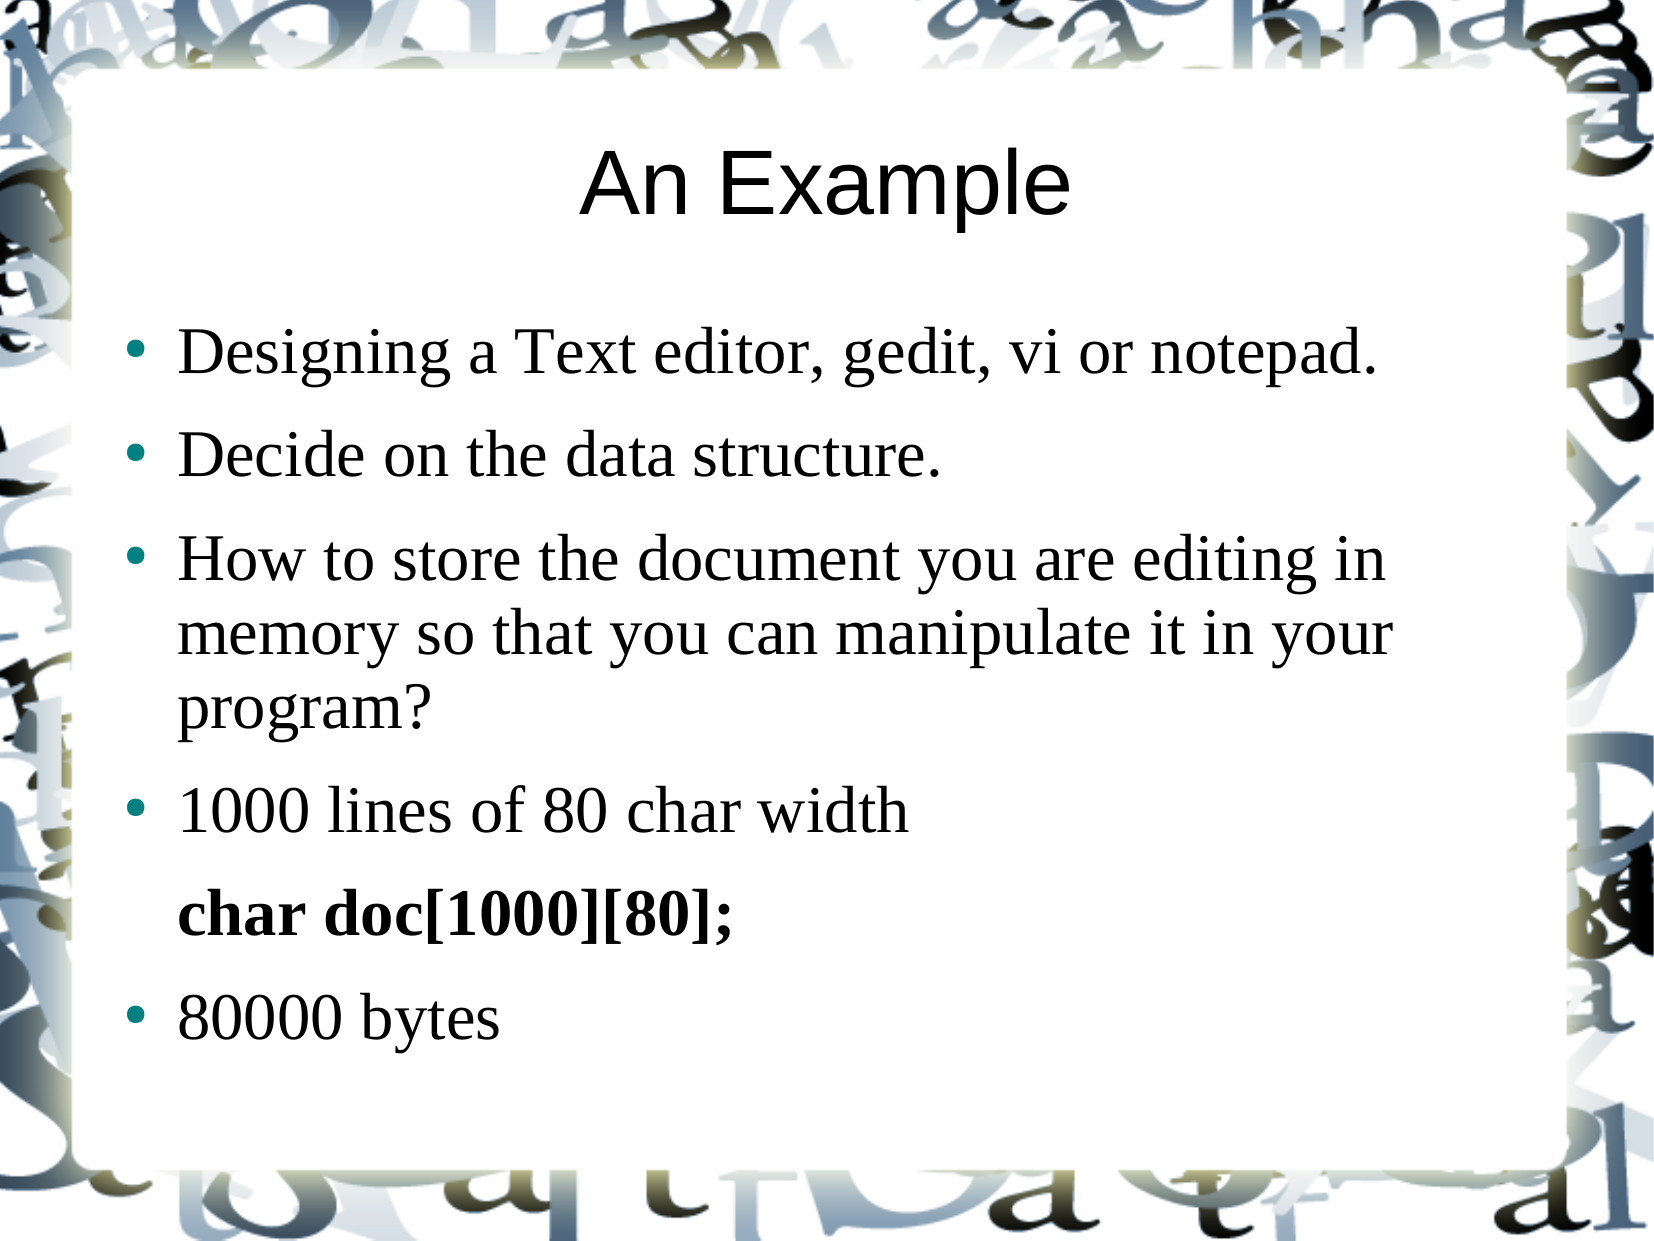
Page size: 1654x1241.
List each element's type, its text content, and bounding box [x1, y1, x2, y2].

picture [0, 0, 1654, 1241]
title An Example [82, 78, 1571, 287]
list Designing a Text editor, gedit, vi or notepad. Decide on the data structure. How to store the document you are editing in memory so that you can manipulate it in your program? 1000 lines of 80 char width char doc[1000][80]; 80000 bytes [106, 313, 1530, 1118]
